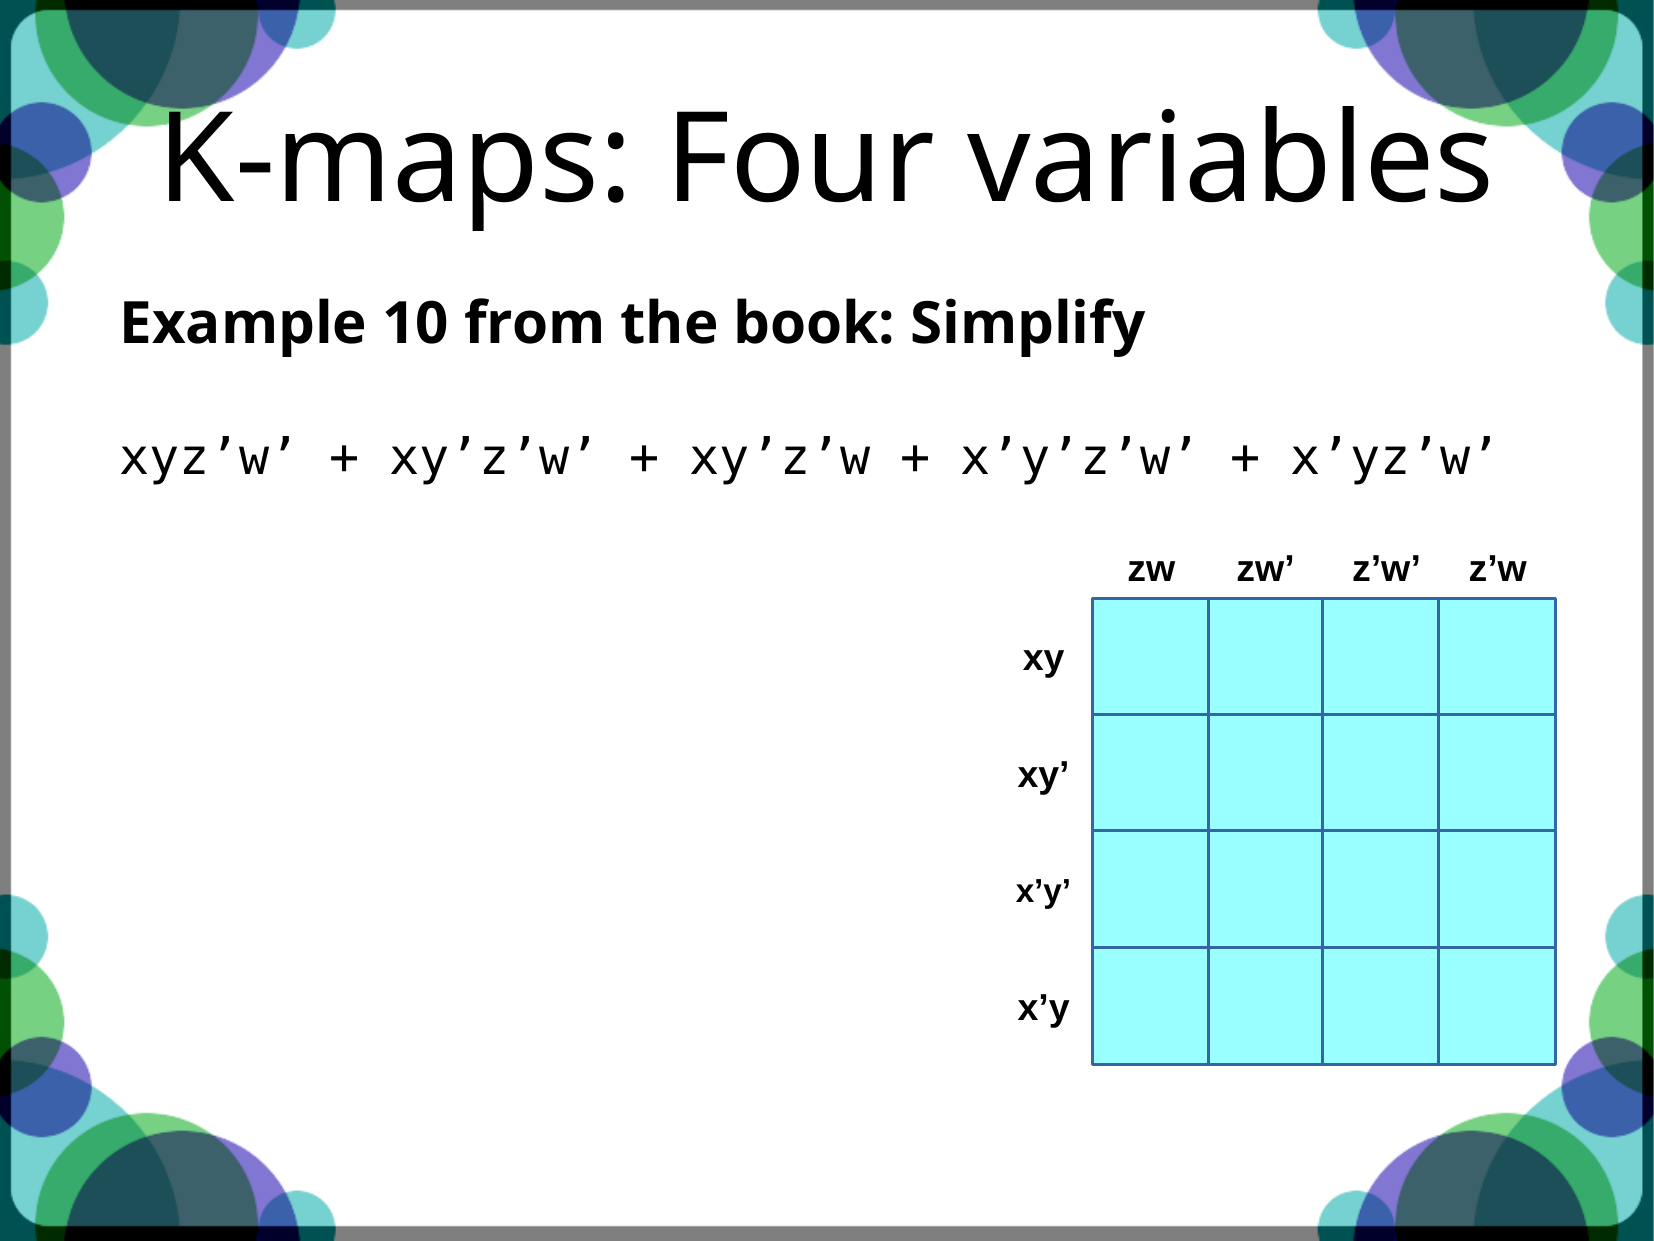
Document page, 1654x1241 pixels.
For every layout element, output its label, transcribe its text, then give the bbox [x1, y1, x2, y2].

text_box [1092, 598, 1556, 1065]
text_box zw’ [1206, 539, 1325, 597]
text_box x’y [998, 948, 1089, 1066]
text_box zw [1090, 539, 1206, 597]
title K-maps: Four variables [82, 49, 1571, 257]
text_box xy’ [998, 715, 1089, 832]
picture [0, 0, 1654, 1241]
text_box z’w’ [1327, 539, 1438, 597]
text_box z’w [1438, 539, 1557, 597]
text_box x’y’ [998, 832, 1089, 948]
text_box xy [998, 599, 1089, 715]
text_box Example 10 from the book: Simplify xyz’w’ + xy’z’w’ + xy’z’w + x’y’z’w’ + x’yz’w’ [119, 281, 1573, 535]
